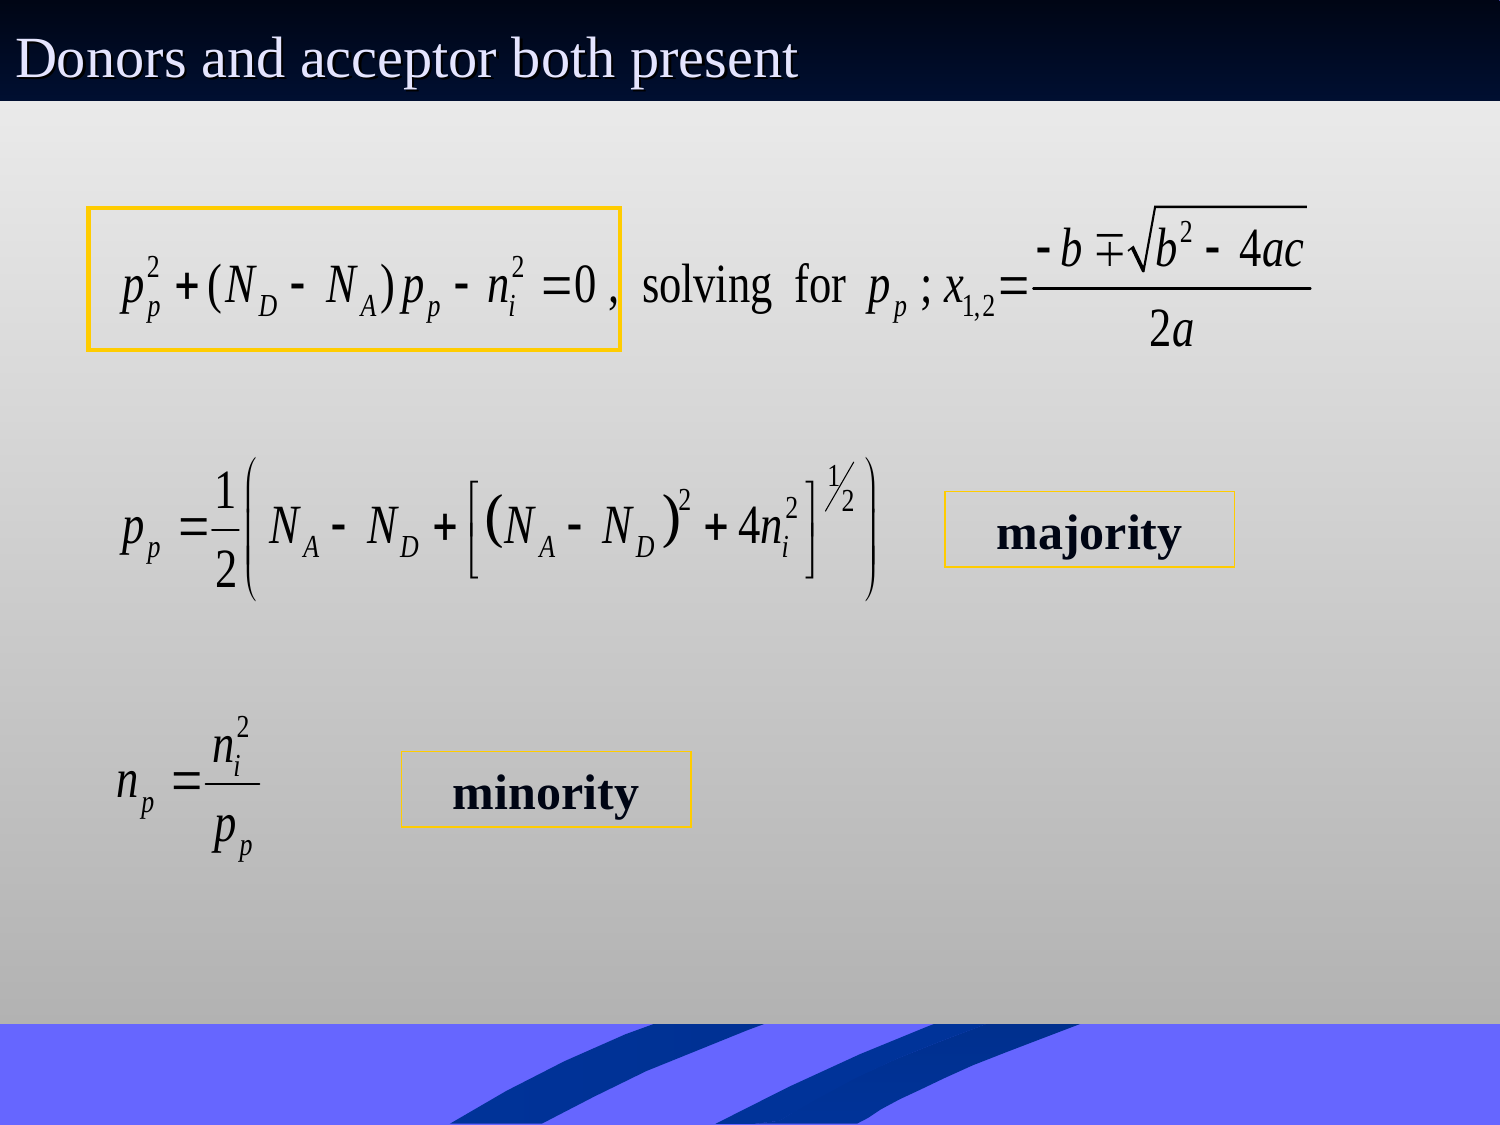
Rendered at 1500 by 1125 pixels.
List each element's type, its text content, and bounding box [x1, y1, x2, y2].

text_box minority [401, 751, 691, 827]
chart [112, 196, 1317, 870]
text_box [0, 101, 1500, 1024]
title Donors and acceptor both present [0, 0, 1351, 148]
text_box majority [945, 491, 1235, 568]
chart [112, 210, 618, 348]
